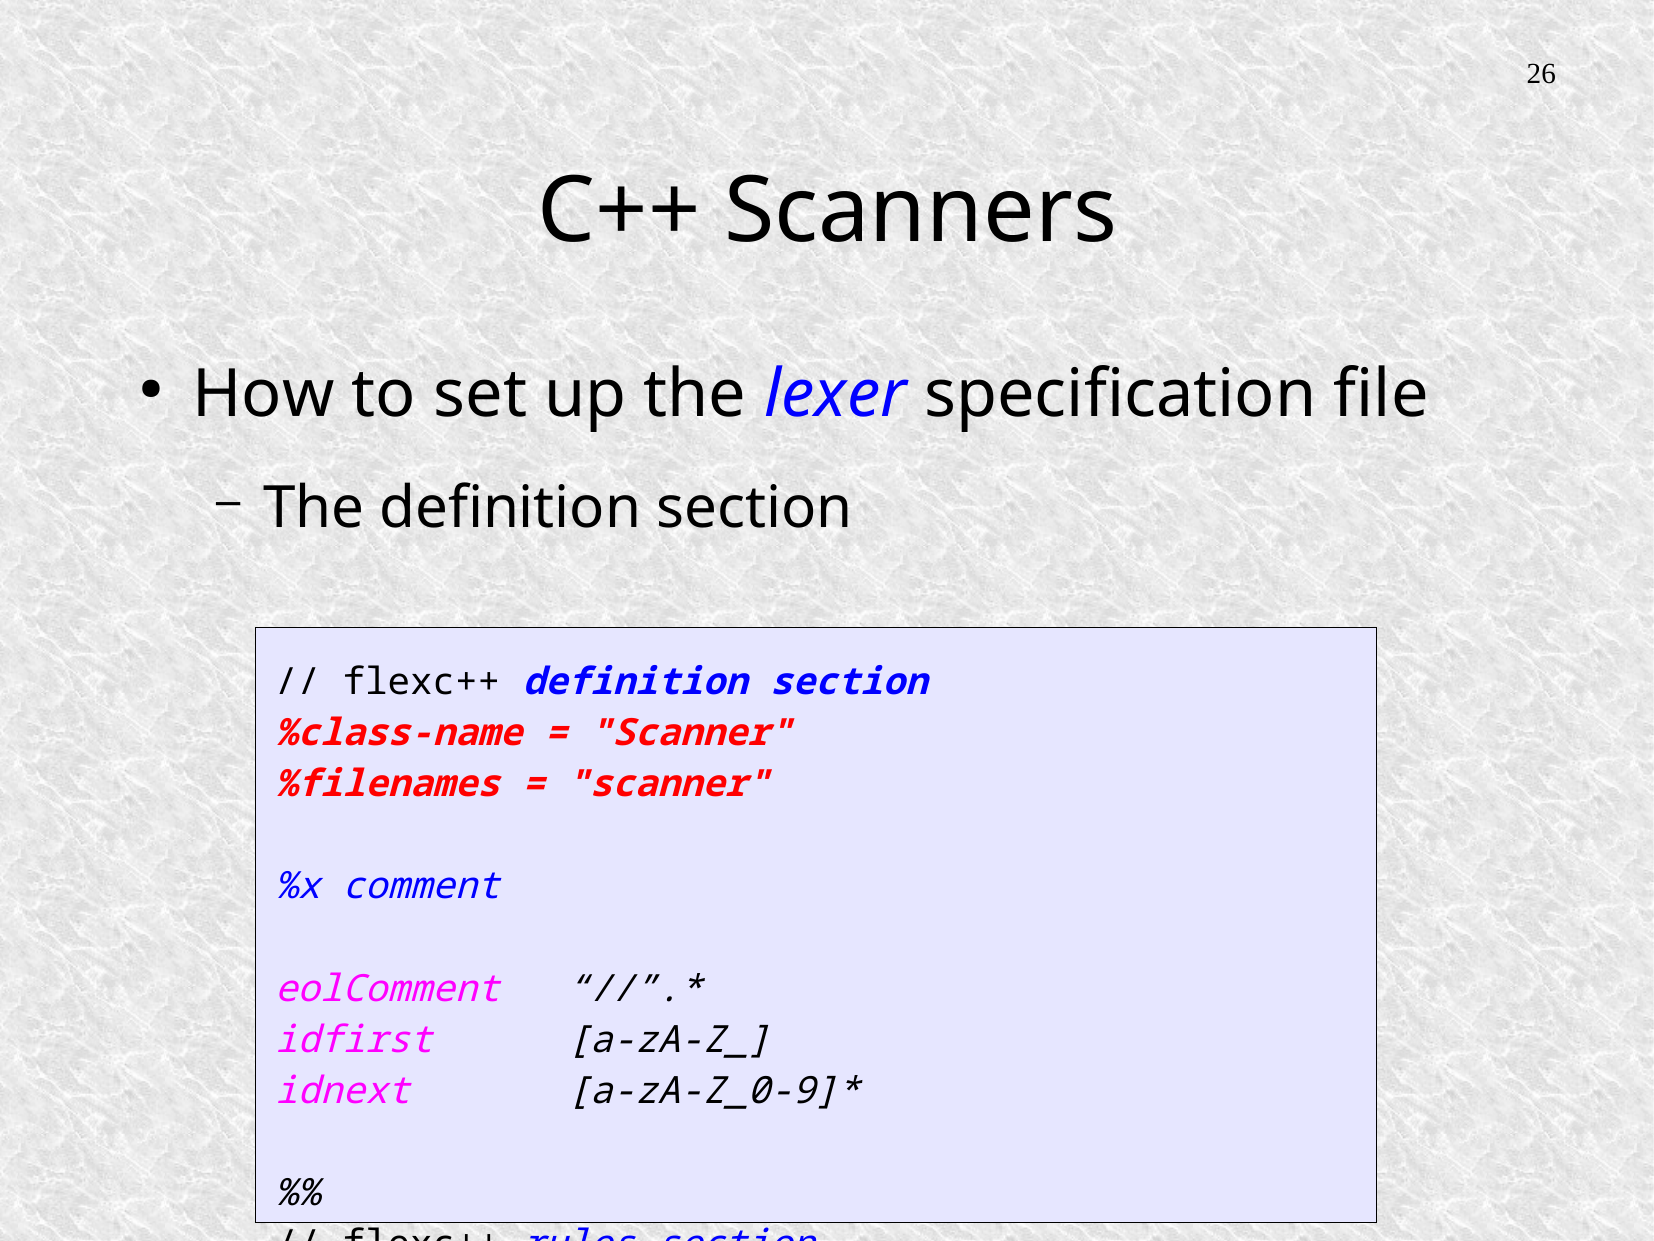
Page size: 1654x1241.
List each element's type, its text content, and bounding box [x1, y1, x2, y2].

list How to set up the lexer specification file The definition section [121, 344, 1534, 1127]
text_box // flexc++ definition section %class-name = "Scanner" %filenames = "scanner" %x comment eolComment “//”.* idfirst [a-zA-Z_] idnext [a-zA-Z_0-9]* %% // flexc++ rules section [275, 603, 1266, 1217]
text_box [255, 627, 1377, 1223]
title C++ Scanners [121, 102, 1534, 311]
picture [0, 0, 1654, 1241]
